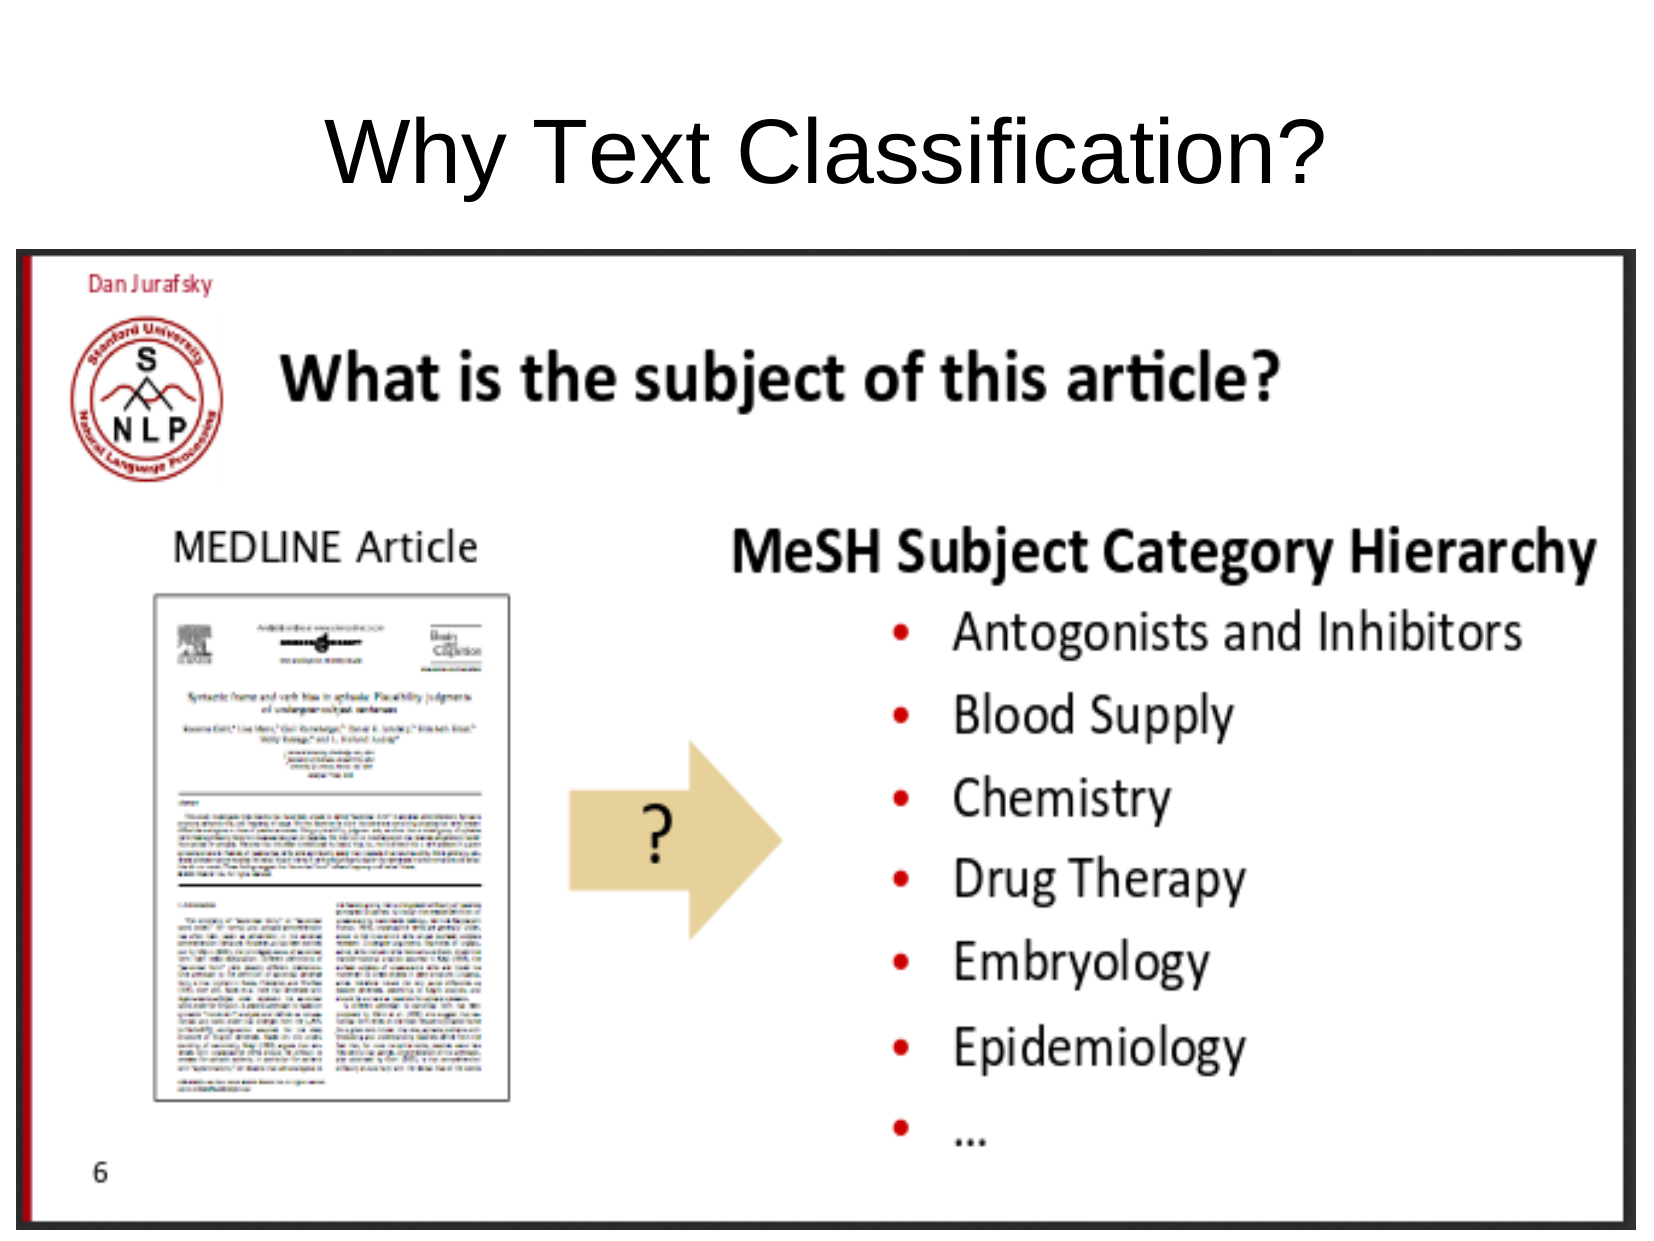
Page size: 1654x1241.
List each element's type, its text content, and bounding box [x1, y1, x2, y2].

title Why Text Classification? [82, 49, 1571, 249]
picture [16, 249, 1636, 1231]
